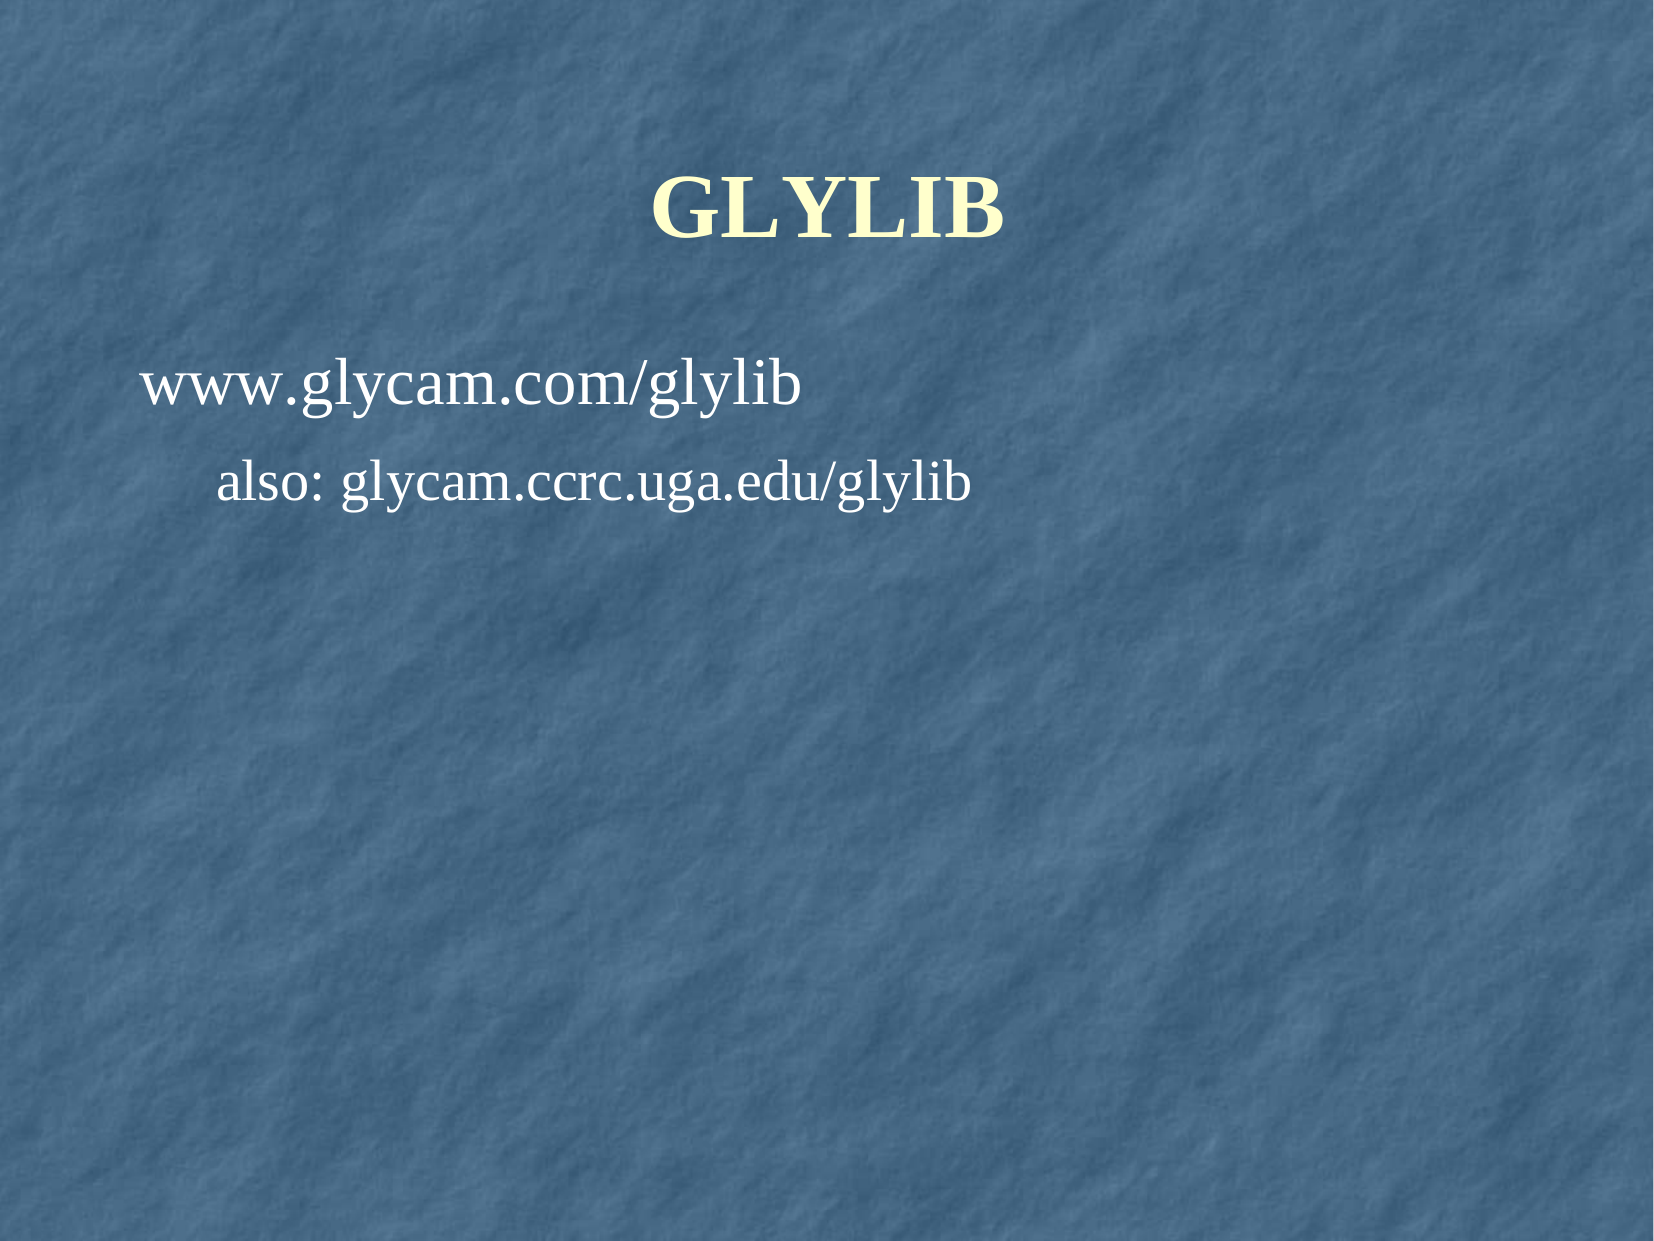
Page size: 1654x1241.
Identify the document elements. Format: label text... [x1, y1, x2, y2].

list www.glycam.com/glylib also: glycam.ccrc.uga.edu/glylib [121, 344, 1534, 1127]
title GLYLIB [121, 102, 1534, 311]
picture [0, 0, 1654, 1241]
